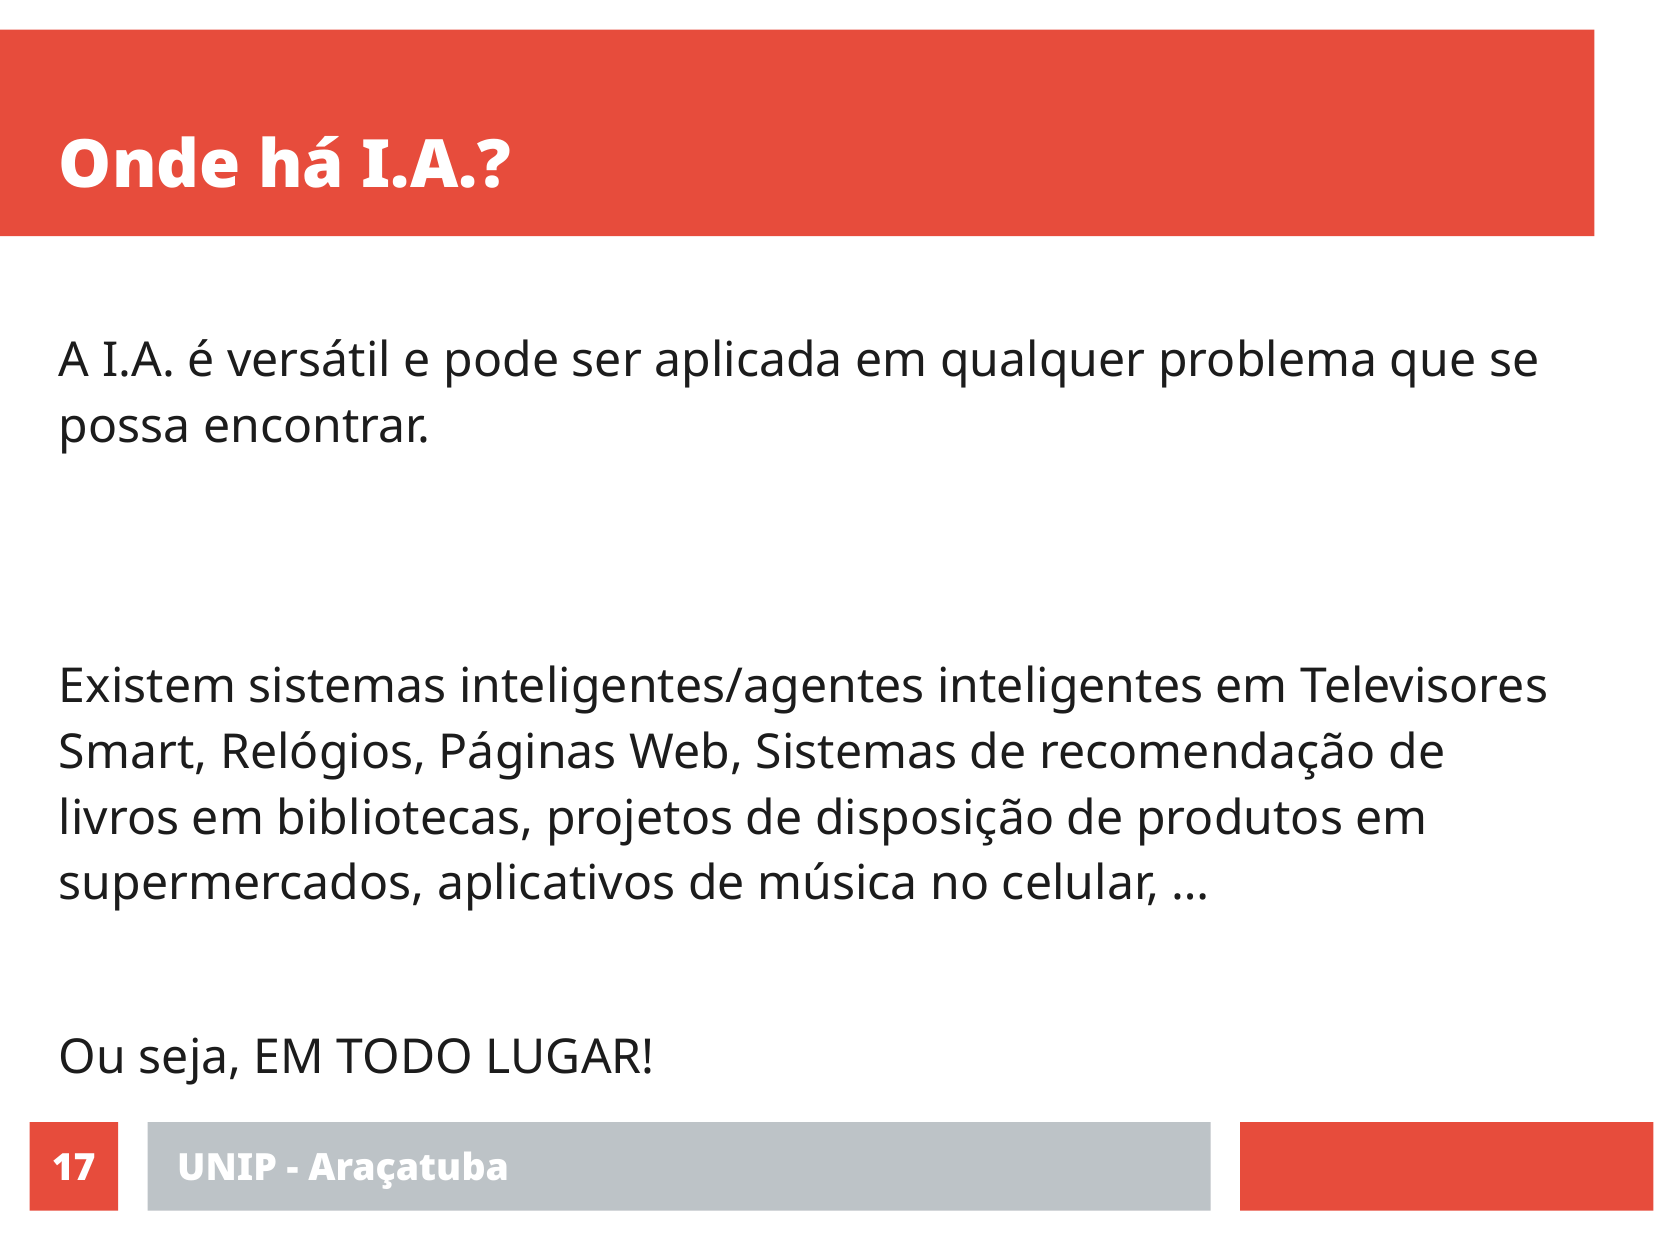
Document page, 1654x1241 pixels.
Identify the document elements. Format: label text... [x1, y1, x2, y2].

list A I.A. é versátil e pode ser aplicada em qualquer problema que se possa encontrar. Existem sistemas inteligentes/agentes inteligentes em Televisores Smart, Relógios, Páginas Web, Sistemas de recomendação de livros em bibliotecas, projetos de disposição de produtos em supermercados, aplicativos de música no celular, … Ou seja, EM TODO LUGAR! [59, 324, 1565, 1093]
title Onde há I.A.? [59, 59, 1595, 207]
